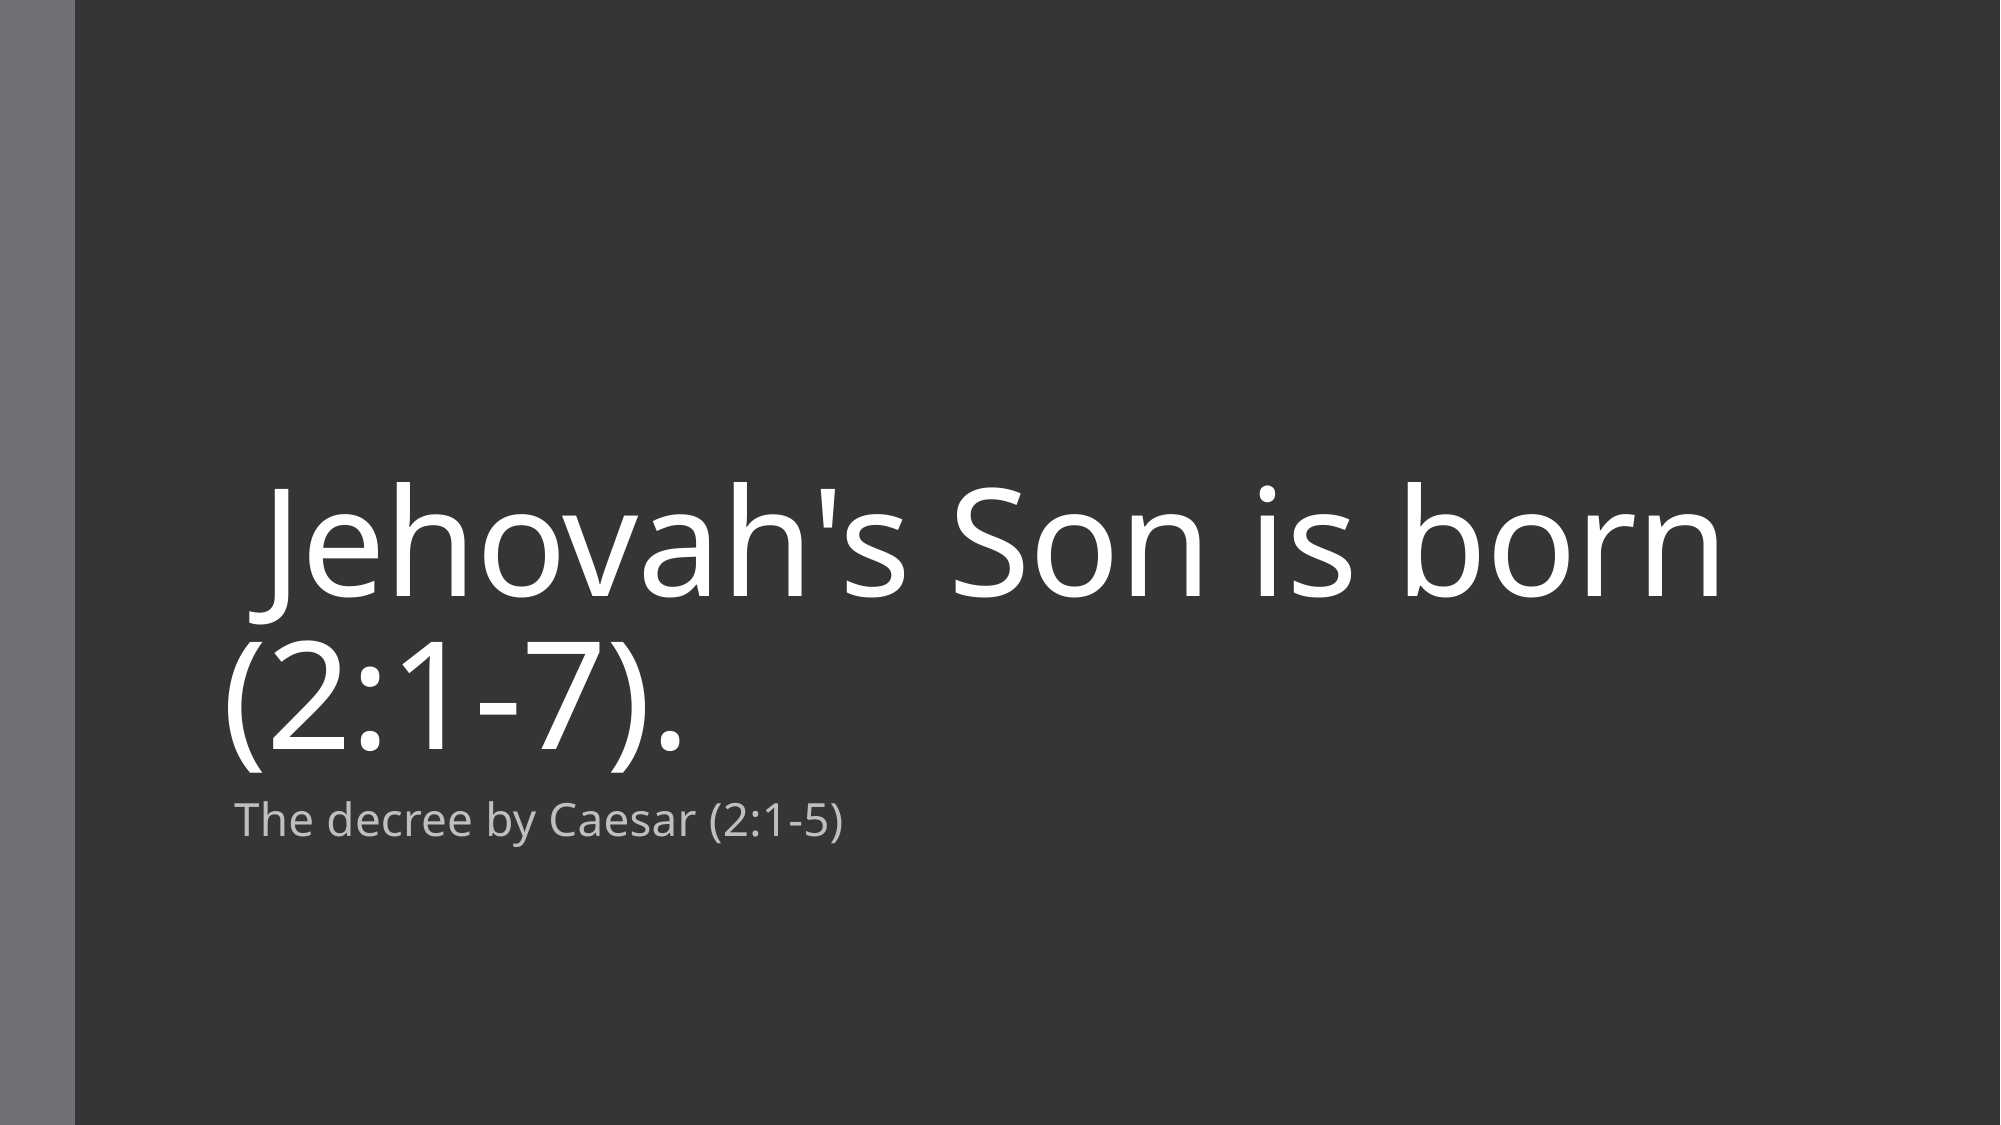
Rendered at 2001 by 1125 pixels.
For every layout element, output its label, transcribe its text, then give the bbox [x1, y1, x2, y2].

title Jehovah's Son is born (2:1-7). [206, 124, 1752, 787]
subtitle The decree by Caesar (2:1-5) [206, 787, 1752, 1066]
